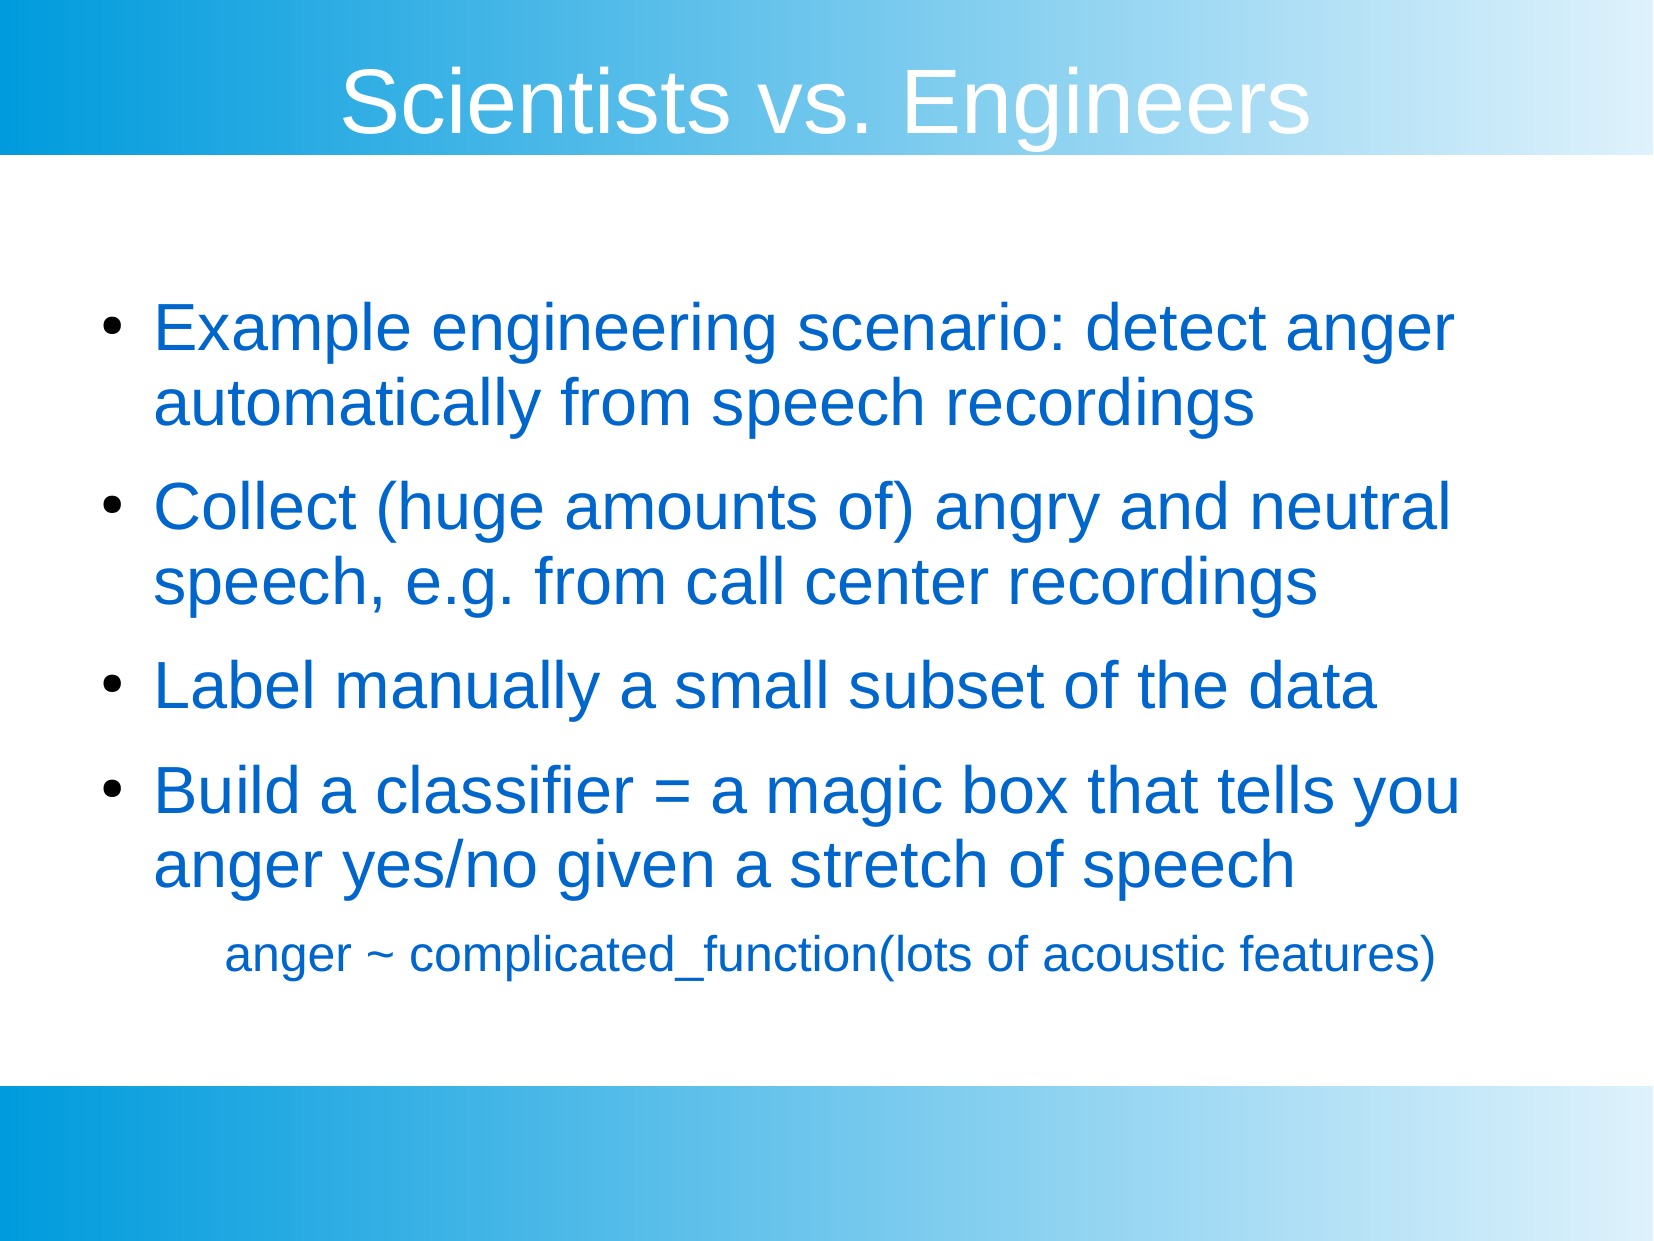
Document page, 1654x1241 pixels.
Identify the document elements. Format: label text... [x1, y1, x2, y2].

title Scientists vs. Engineers [82, 49, 1571, 155]
list Example engineering scenario: detect anger automatically from speech recordings Collect (huge amounts of) angry and neutral speech, e.g. from call center recordings Label manually a small subset of the data Build a classifier = a magic box that tells you anger yes/no given a stretch of speech anger ~ complicated_function(lots of acoustic features) [82, 290, 1571, 1010]
